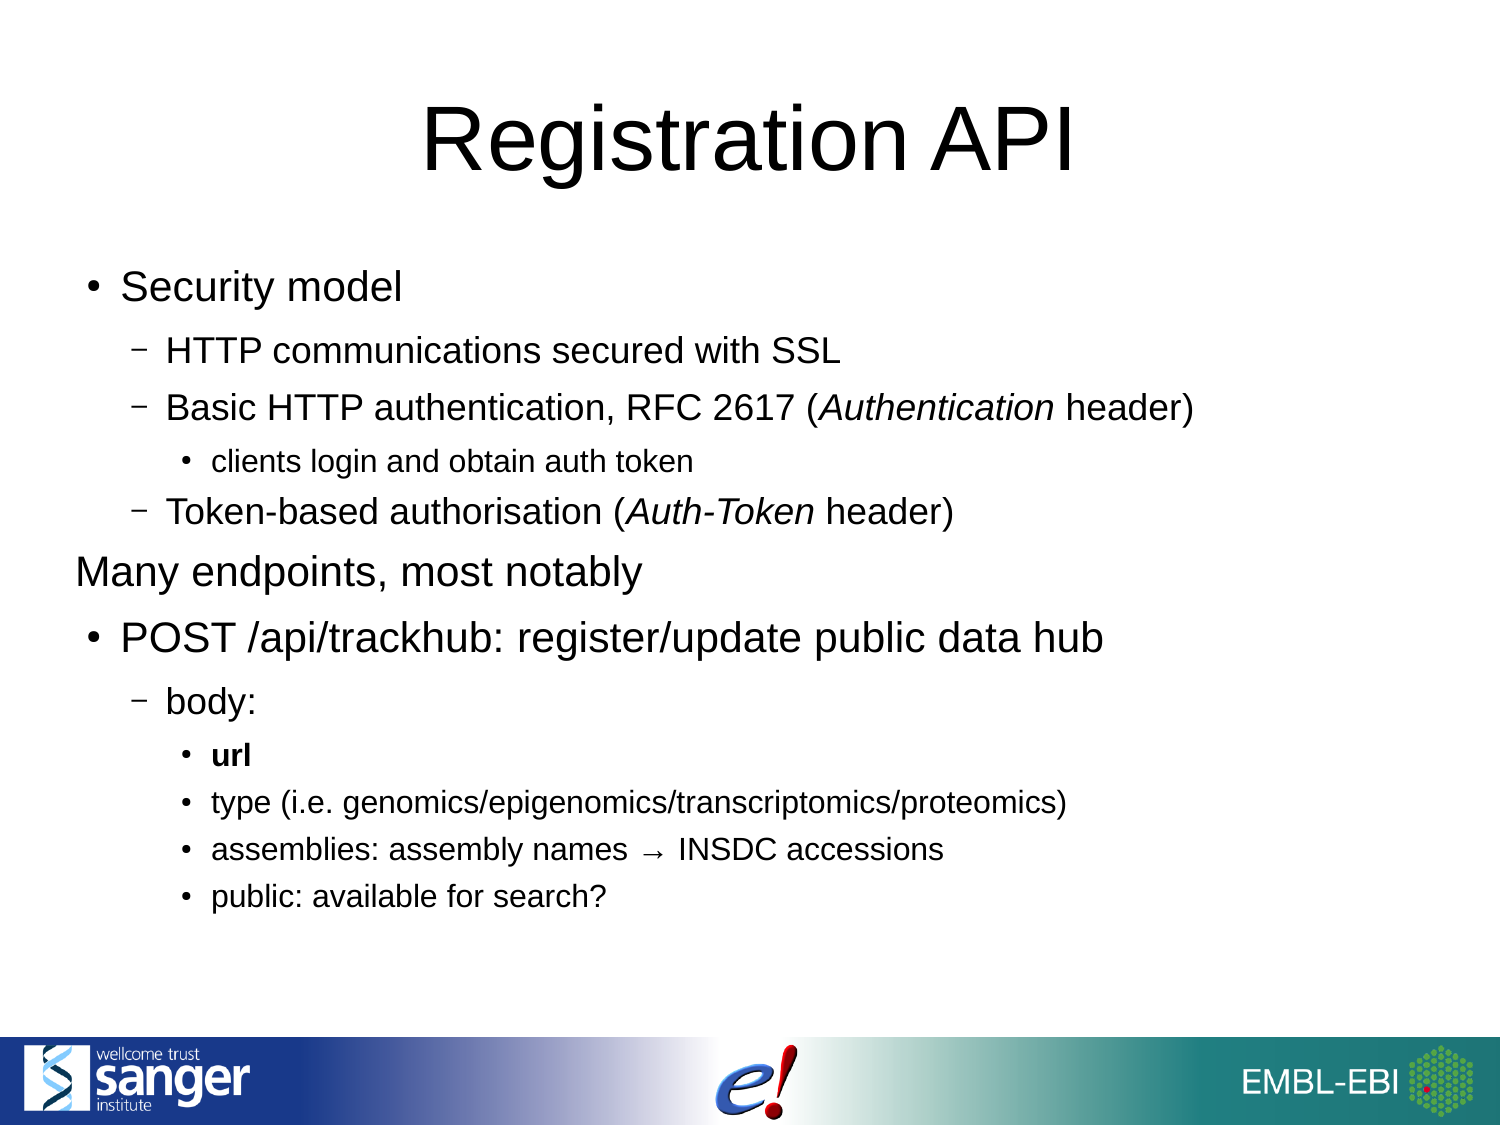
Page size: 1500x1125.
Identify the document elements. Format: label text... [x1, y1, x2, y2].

list Security model HTTP communications secured with SSL Basic HTTP authentication, RFC 2617 (Authentication header) clients login and obtain auth token Token-based authorisation (Auth-Token header) Many endpoints, most notably POST /api/trackhub: register/update public data hub body: url type (i.e. genomics/epigenomics/transcriptomics/proteomics) assemblies: assembly names → INSDC accessions public: available for search? [75, 263, 1395, 916]
title Registration API [75, 44, 1425, 233]
picture [0, 1037, 1500, 1125]
